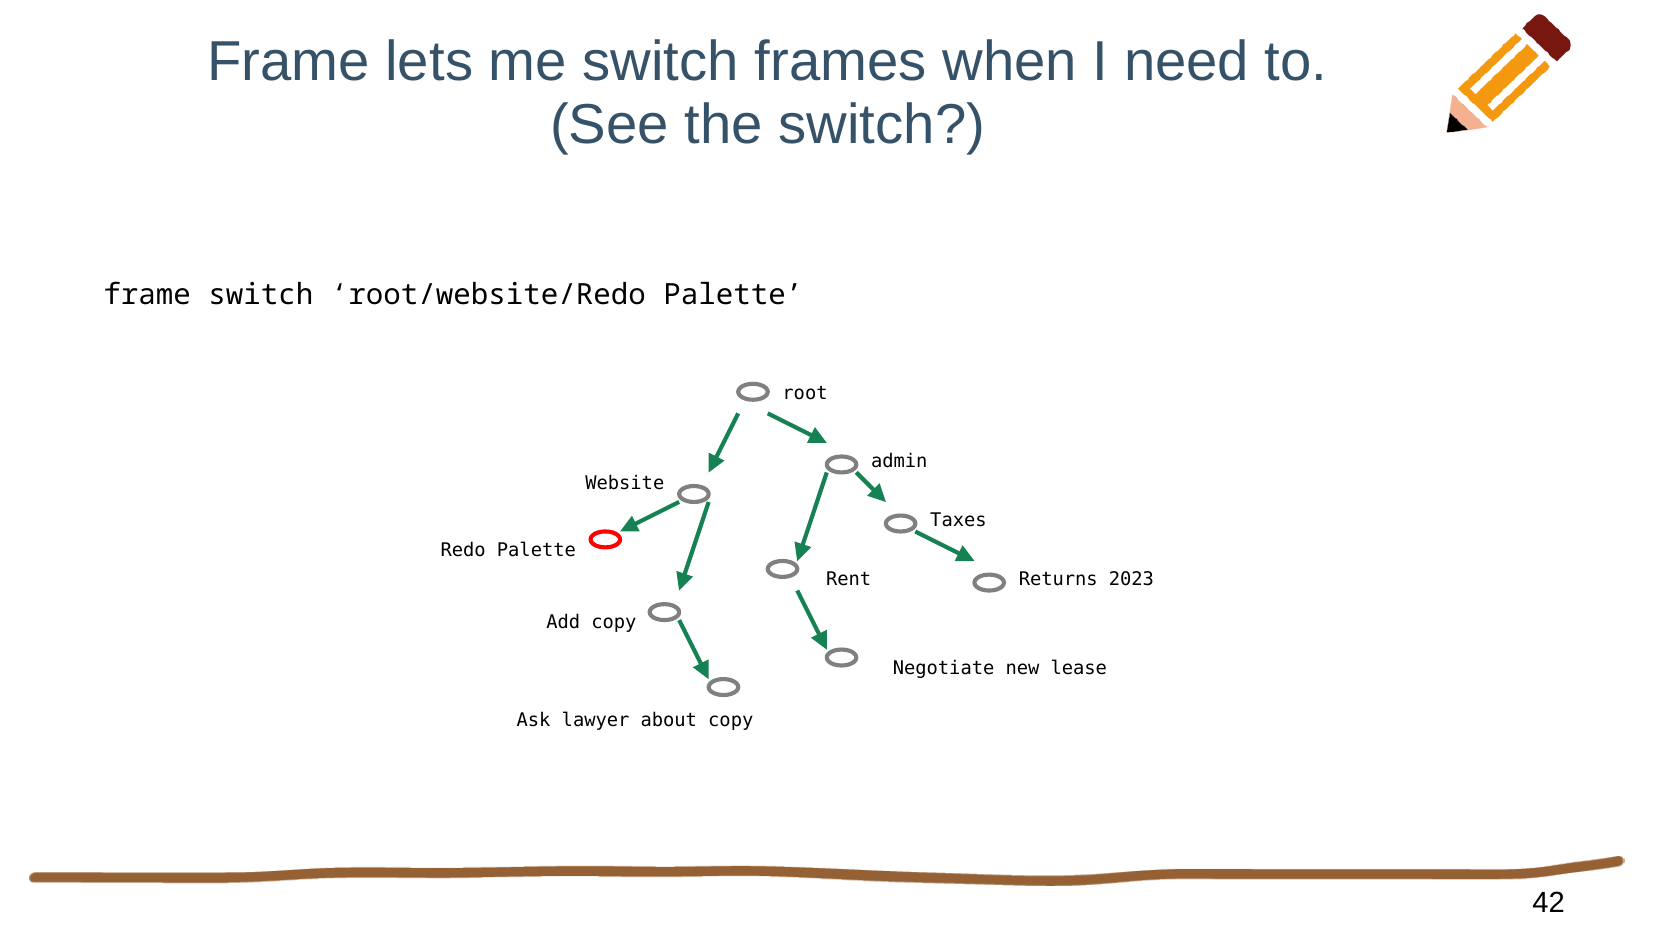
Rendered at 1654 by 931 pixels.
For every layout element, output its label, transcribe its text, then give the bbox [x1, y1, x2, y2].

text_box Negotiate new lease [878, 649, 1122, 687]
text_box [680, 486, 709, 502]
title Frame lets me switch frames when I need to. (See the switch?) [88, 29, 1447, 237]
text_box Website [570, 465, 680, 502]
text_box Redo Palette [425, 531, 591, 569]
text_box Ask lawyer about copy [501, 701, 768, 739]
text_box [826, 649, 857, 666]
text_box [826, 456, 856, 473]
text_box Rent [811, 561, 886, 598]
text_box root [767, 374, 843, 412]
text_box [738, 383, 767, 400]
text_box Add copy [531, 604, 652, 642]
text_box [767, 560, 798, 577]
text_box Returns 2023 [1003, 561, 1169, 598]
text_box frame switch ‘root/website/Redo Palette’ [88, 265, 836, 310]
text_box [885, 515, 915, 532]
text_box [708, 679, 739, 696]
text_box Taxes [915, 501, 1002, 539]
picture [1446, 14, 1571, 133]
text_box [591, 531, 621, 548]
picture [29, 856, 1625, 886]
text_box admin [856, 442, 943, 480]
text_box [652, 604, 680, 621]
text_box [974, 574, 1003, 591]
